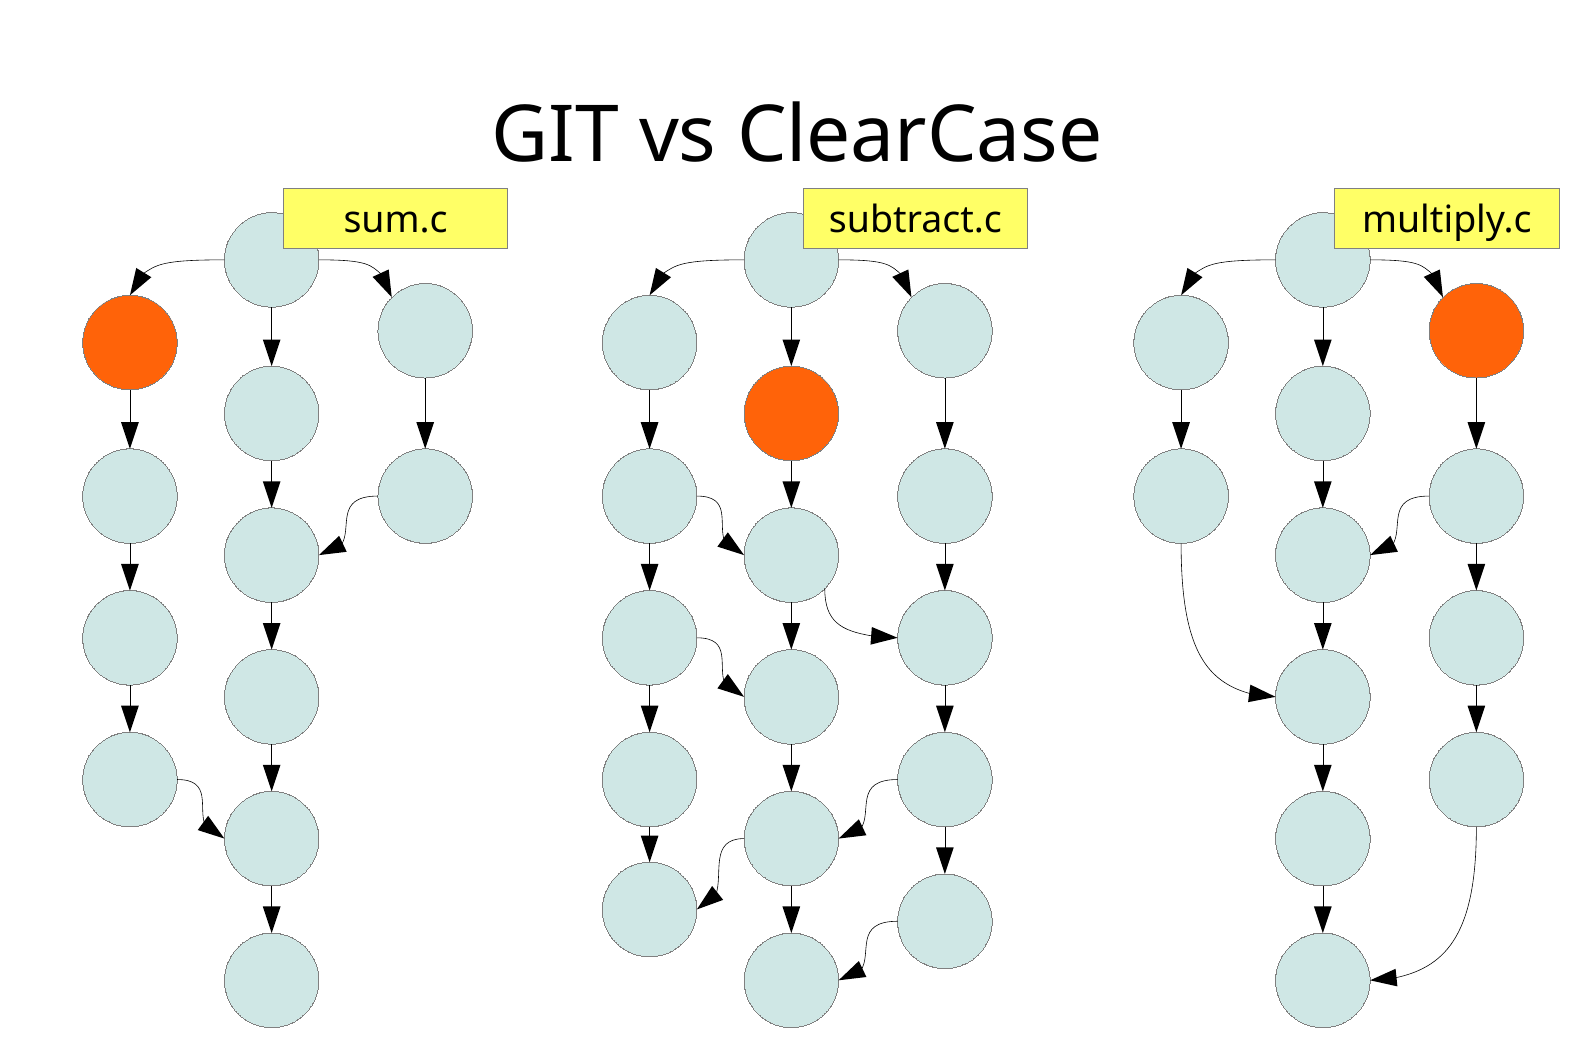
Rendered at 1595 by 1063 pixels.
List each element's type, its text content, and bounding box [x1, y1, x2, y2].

text_box [82, 295, 178, 390]
text_box [224, 366, 319, 461]
text_box [1429, 732, 1524, 827]
text_box [1275, 366, 1371, 461]
title GIT vs ClearCase [79, 42, 1515, 220]
text_box [1275, 212, 1371, 308]
text_box [224, 933, 319, 1028]
text_box [224, 212, 319, 308]
text_box [602, 590, 697, 686]
text_box [82, 448, 178, 544]
text_box [897, 732, 993, 827]
text_box [744, 366, 839, 461]
text_box sum.c [283, 188, 508, 249]
text_box [1275, 791, 1371, 886]
text_box [602, 732, 697, 827]
text_box [224, 791, 319, 886]
text_box multiply.c [1334, 188, 1560, 249]
text_box [224, 649, 319, 745]
text_box [897, 590, 993, 686]
text_box [897, 874, 993, 969]
text_box [1133, 295, 1229, 390]
text_box [602, 862, 697, 957]
text_box [1275, 649, 1371, 745]
text_box [1429, 590, 1524, 686]
text_box [1133, 448, 1229, 544]
text_box [744, 933, 839, 1028]
text_box [1275, 933, 1371, 1028]
text_box [897, 283, 993, 379]
text_box [224, 507, 319, 603]
text_box subtract.c [803, 188, 1028, 249]
text_box [82, 732, 178, 827]
text_box [897, 448, 993, 544]
text_box [602, 448, 697, 544]
text_box [744, 649, 839, 745]
text_box [82, 590, 178, 686]
text_box [377, 448, 473, 544]
text_box [1429, 448, 1524, 544]
text_box [744, 212, 839, 308]
text_box [744, 791, 839, 886]
text_box [377, 283, 473, 379]
text_box [602, 295, 697, 390]
text_box [1275, 507, 1371, 603]
text_box [744, 507, 839, 603]
text_box [1429, 283, 1524, 378]
